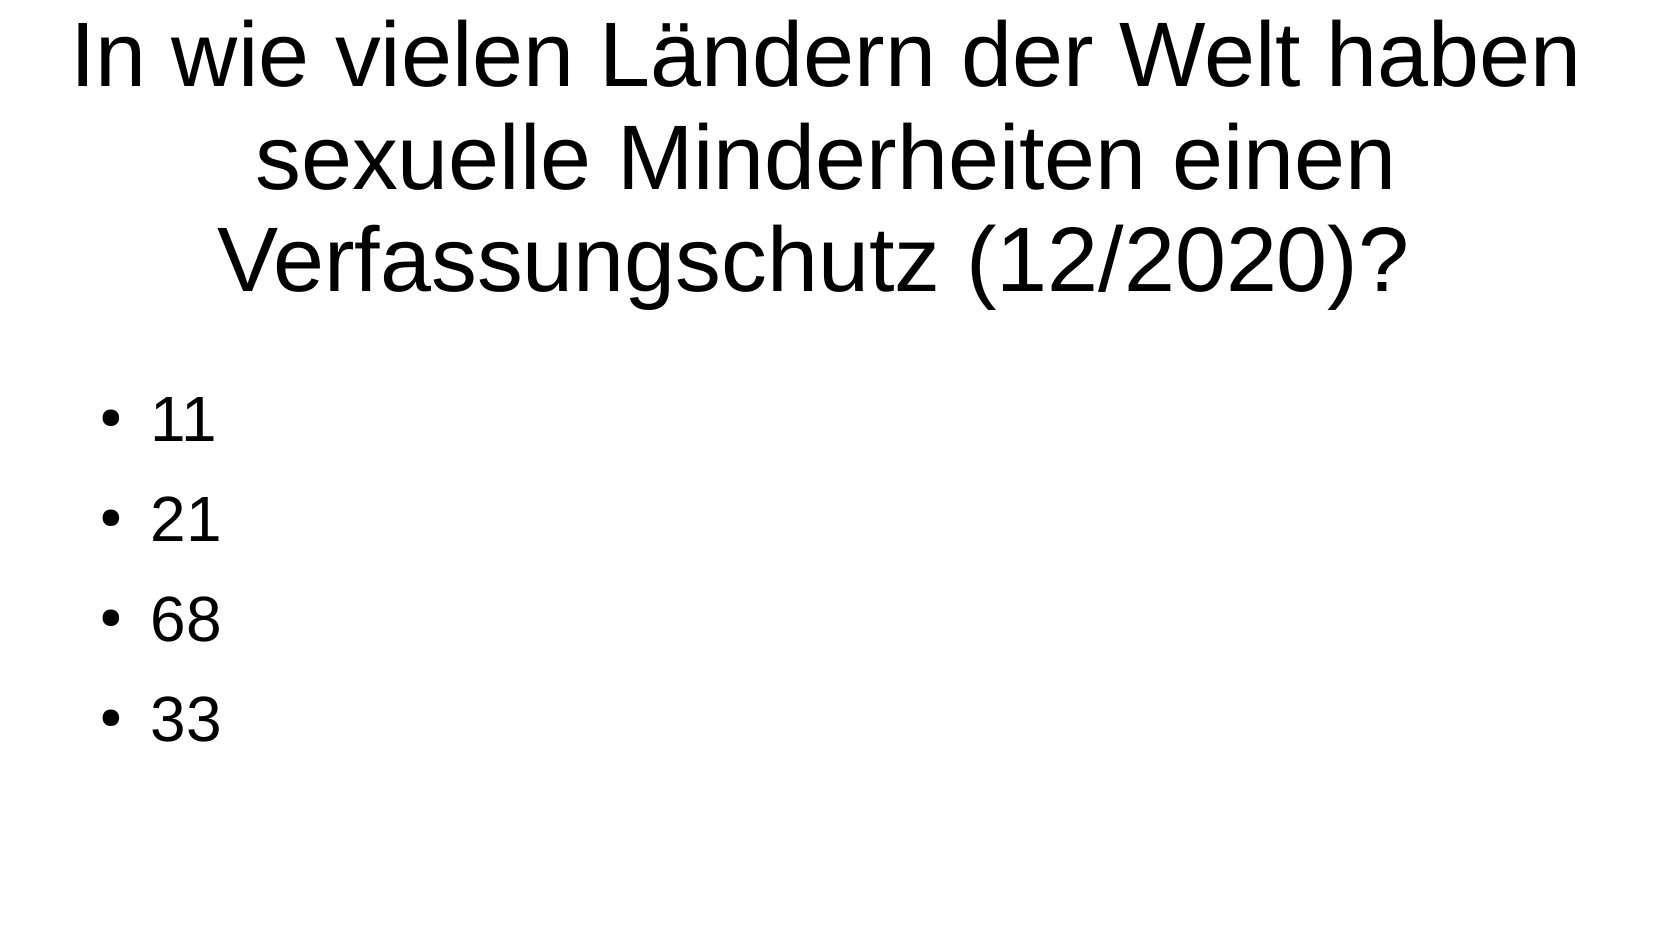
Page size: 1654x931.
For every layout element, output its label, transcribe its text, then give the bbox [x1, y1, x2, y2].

list 11 21 68 33 [82, 383, 1571, 758]
title In wie vielen Ländern der Welt haben sexuelle Minderheiten einen Verfassungschutz (12/2020)? [0, 0, 1654, 355]
